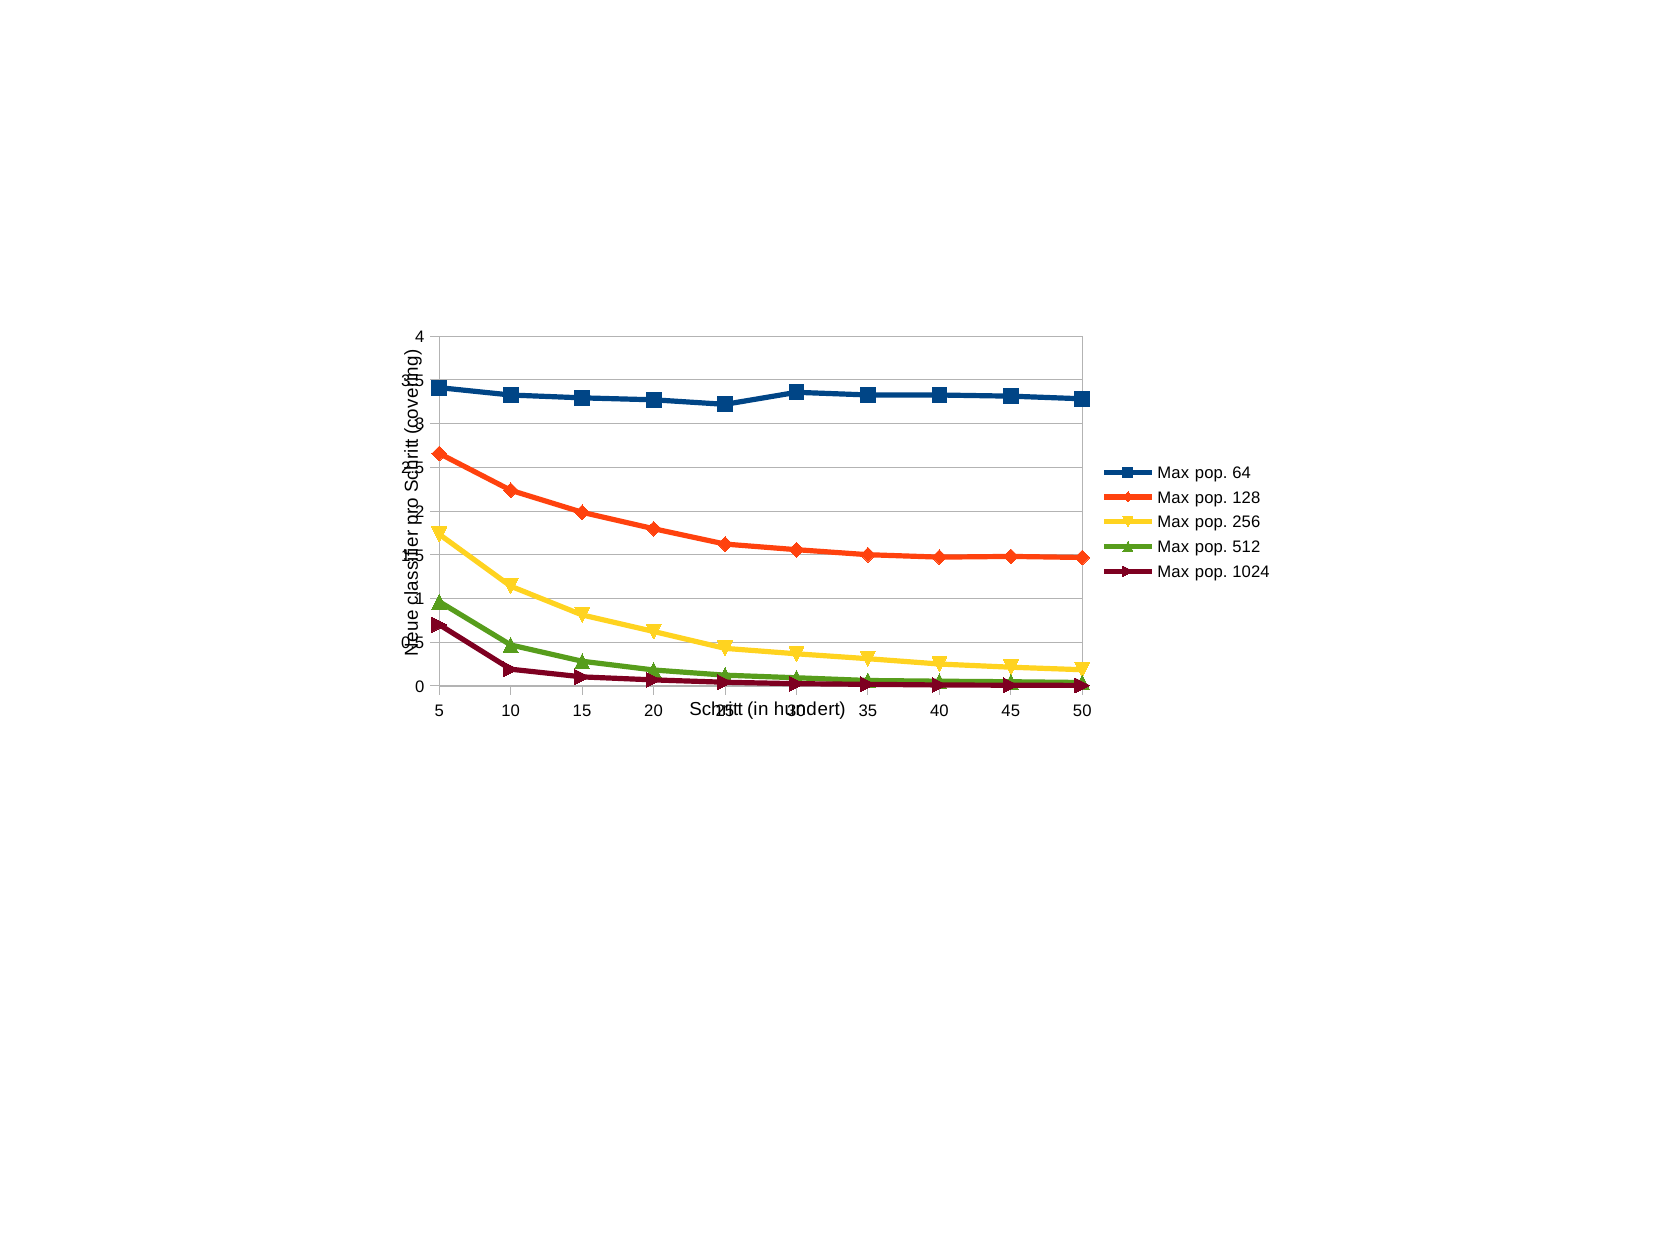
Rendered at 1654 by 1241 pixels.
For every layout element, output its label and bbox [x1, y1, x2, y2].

chart [377, 318, 1278, 733]
